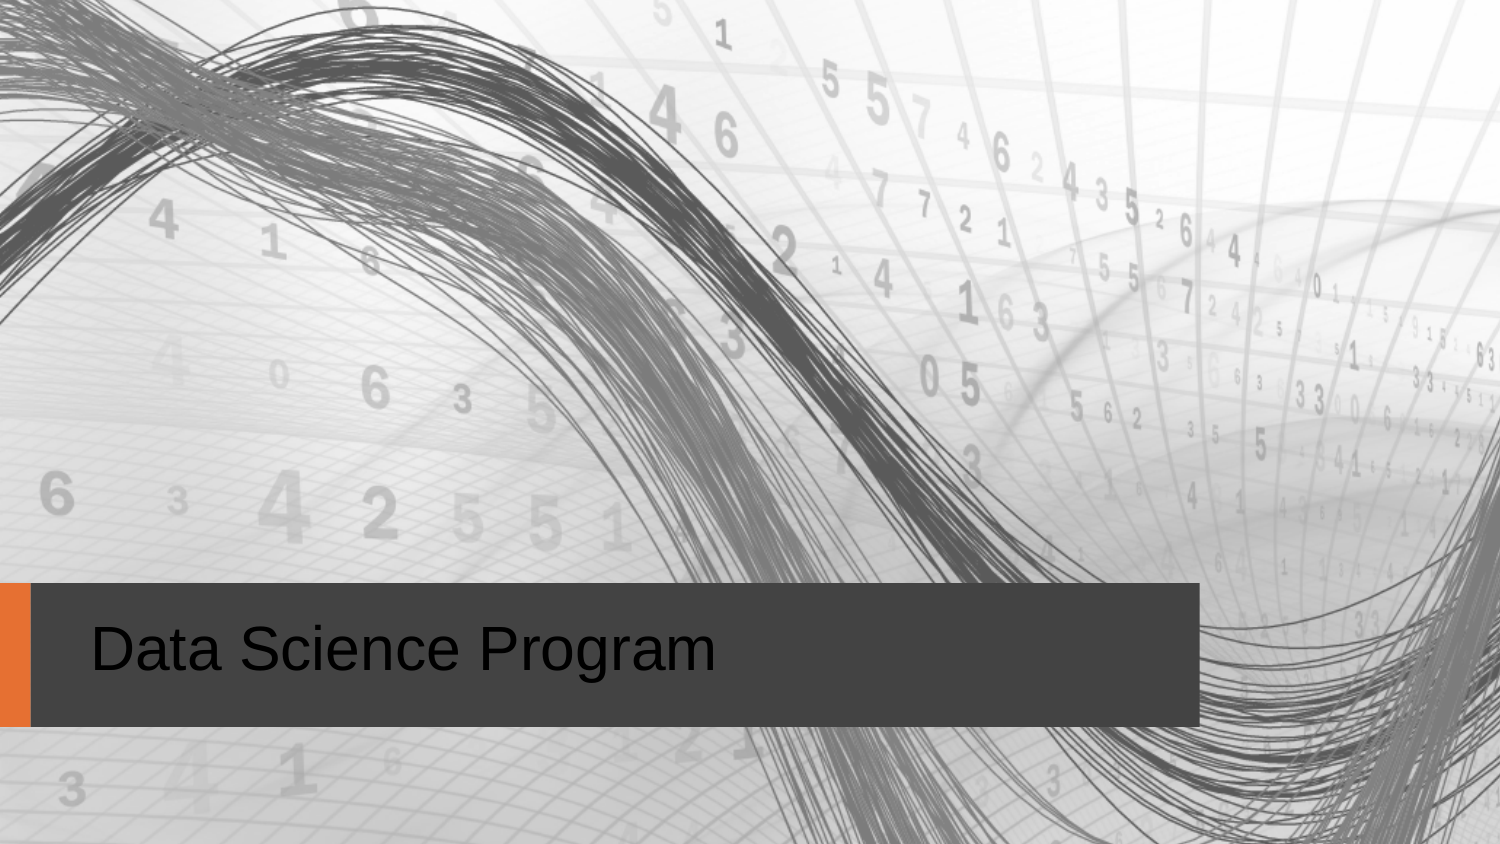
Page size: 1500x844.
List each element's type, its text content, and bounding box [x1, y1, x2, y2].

title Data Science Program [75, 629, 1230, 699]
picture [0, 0, 1500, 844]
